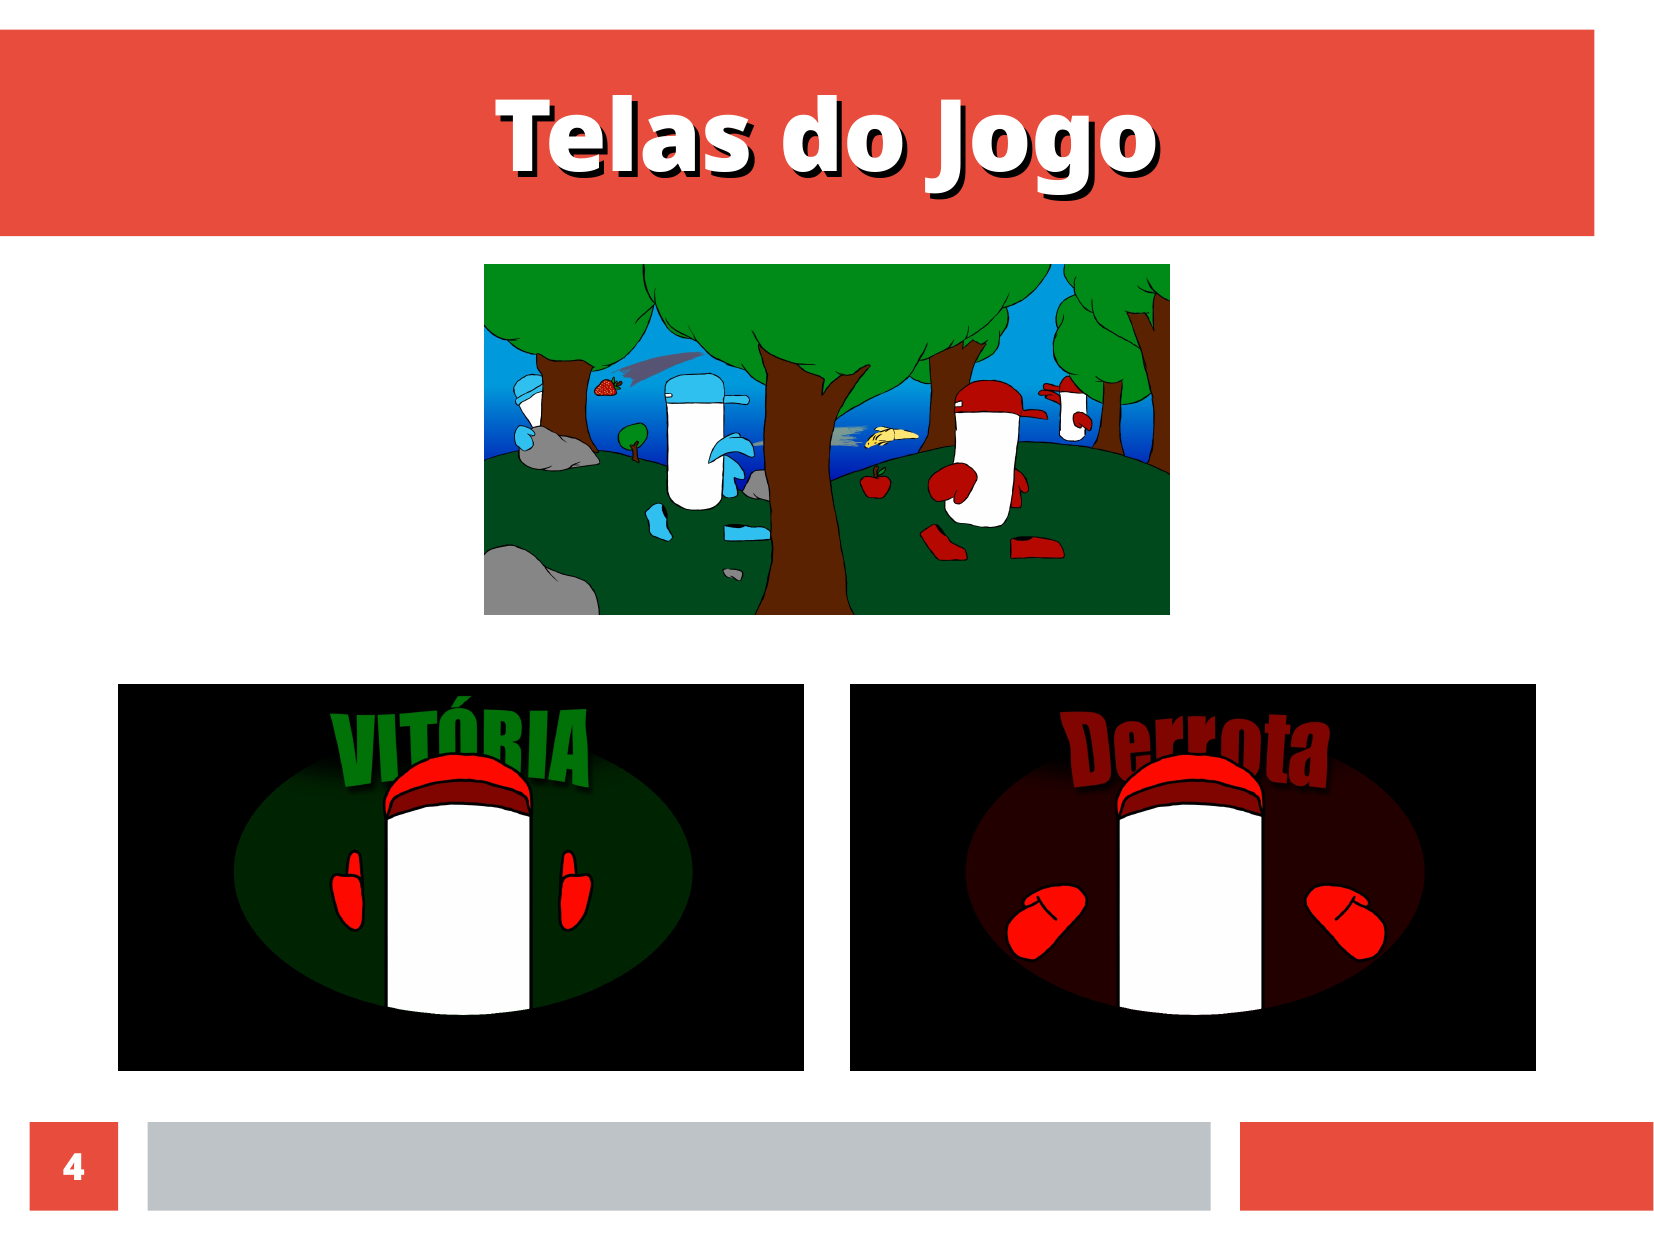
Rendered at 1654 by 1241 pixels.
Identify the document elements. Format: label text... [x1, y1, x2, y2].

picture [118, 684, 804, 1071]
title Telas do Jogo [59, 59, 1595, 207]
picture [484, 264, 1170, 615]
picture [850, 684, 1536, 1071]
